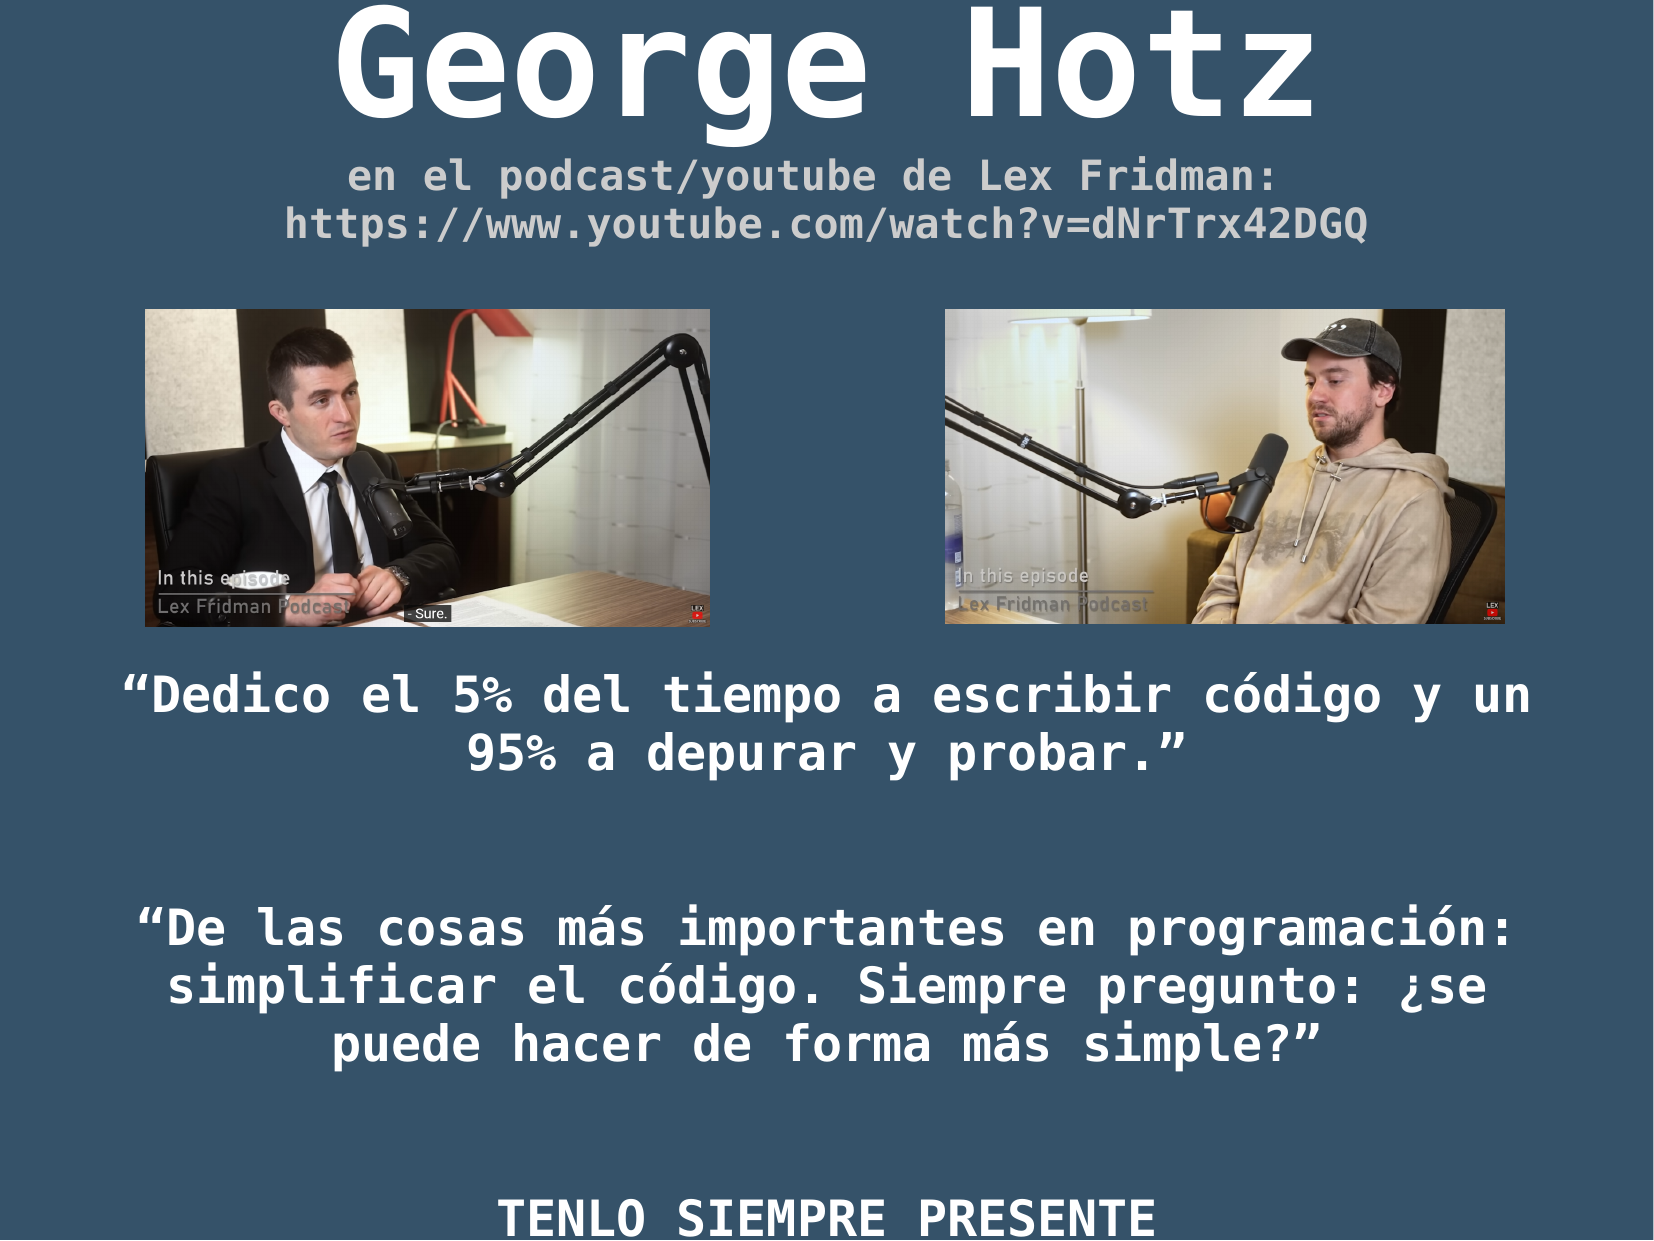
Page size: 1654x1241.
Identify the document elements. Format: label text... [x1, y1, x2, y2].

picture [145, 309, 710, 627]
picture [945, 309, 1505, 624]
subtitle George Hotz en el podcast/youtube de Lex Fridman: https://www.youtube.com/watch?v=dNrTrx42DGQ “Dedico el 5% del tiempo a escribir código y un 95% a depurar y probar.” “De las cosas más importantes en programación: simplificar el código. Siempre pregunto: ¿se puede hacer de forma más simple?” TENLO SIEMPRE PRESENTE [82, 9, 1571, 1216]
